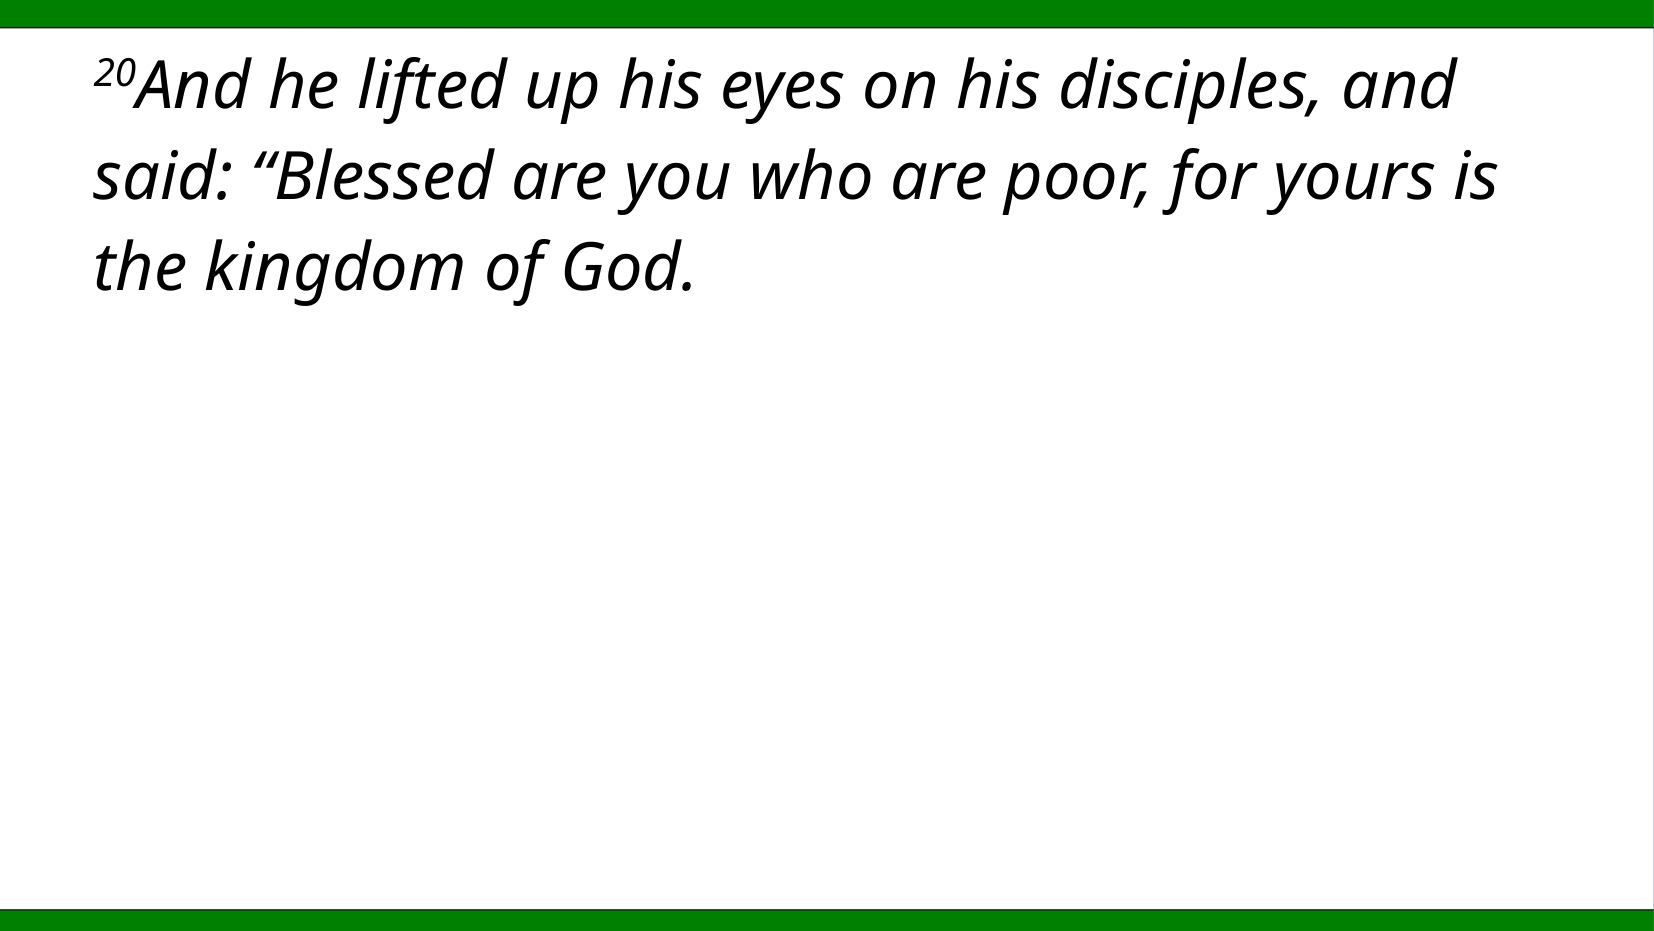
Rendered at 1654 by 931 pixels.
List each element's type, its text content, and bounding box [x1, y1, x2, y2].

text_box 20And he lifted up his eyes on his disciples, and said: “Blessed are you who are poor, for yours is the kingdom of God. [60, 30, 1576, 312]
picture [0, 0, 1654, 931]
